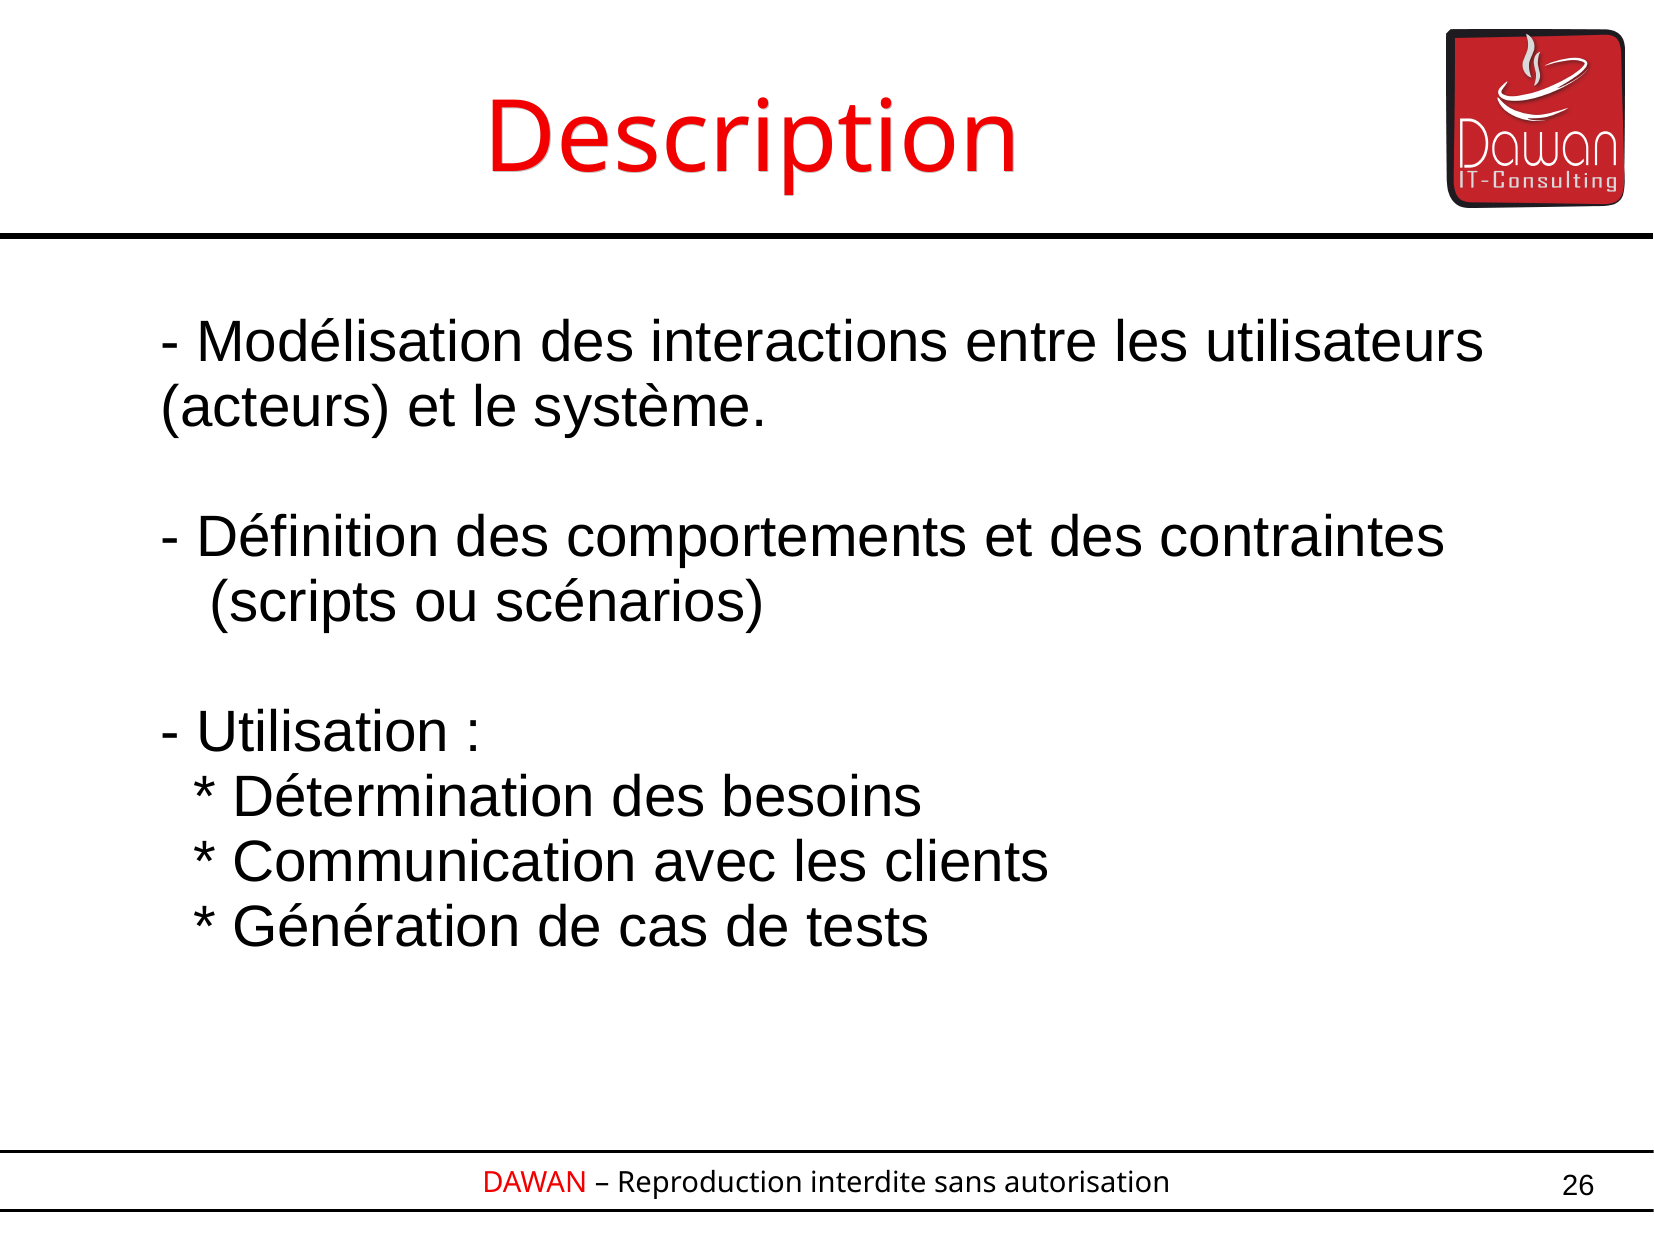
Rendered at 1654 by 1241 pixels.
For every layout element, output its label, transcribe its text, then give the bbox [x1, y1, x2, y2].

text_box - Modélisation des interactions entre les utilisateurs (acteurs) et le système. - Définition des comportements et des contraintes (scripts ou scénarios) - Utilisation : * Détermination des besoins * Communication avec les clients * Génération de cas de tests [100, 301, 1548, 1159]
picture [1447, 29, 1625, 208]
title Description [59, 29, 1447, 237]
